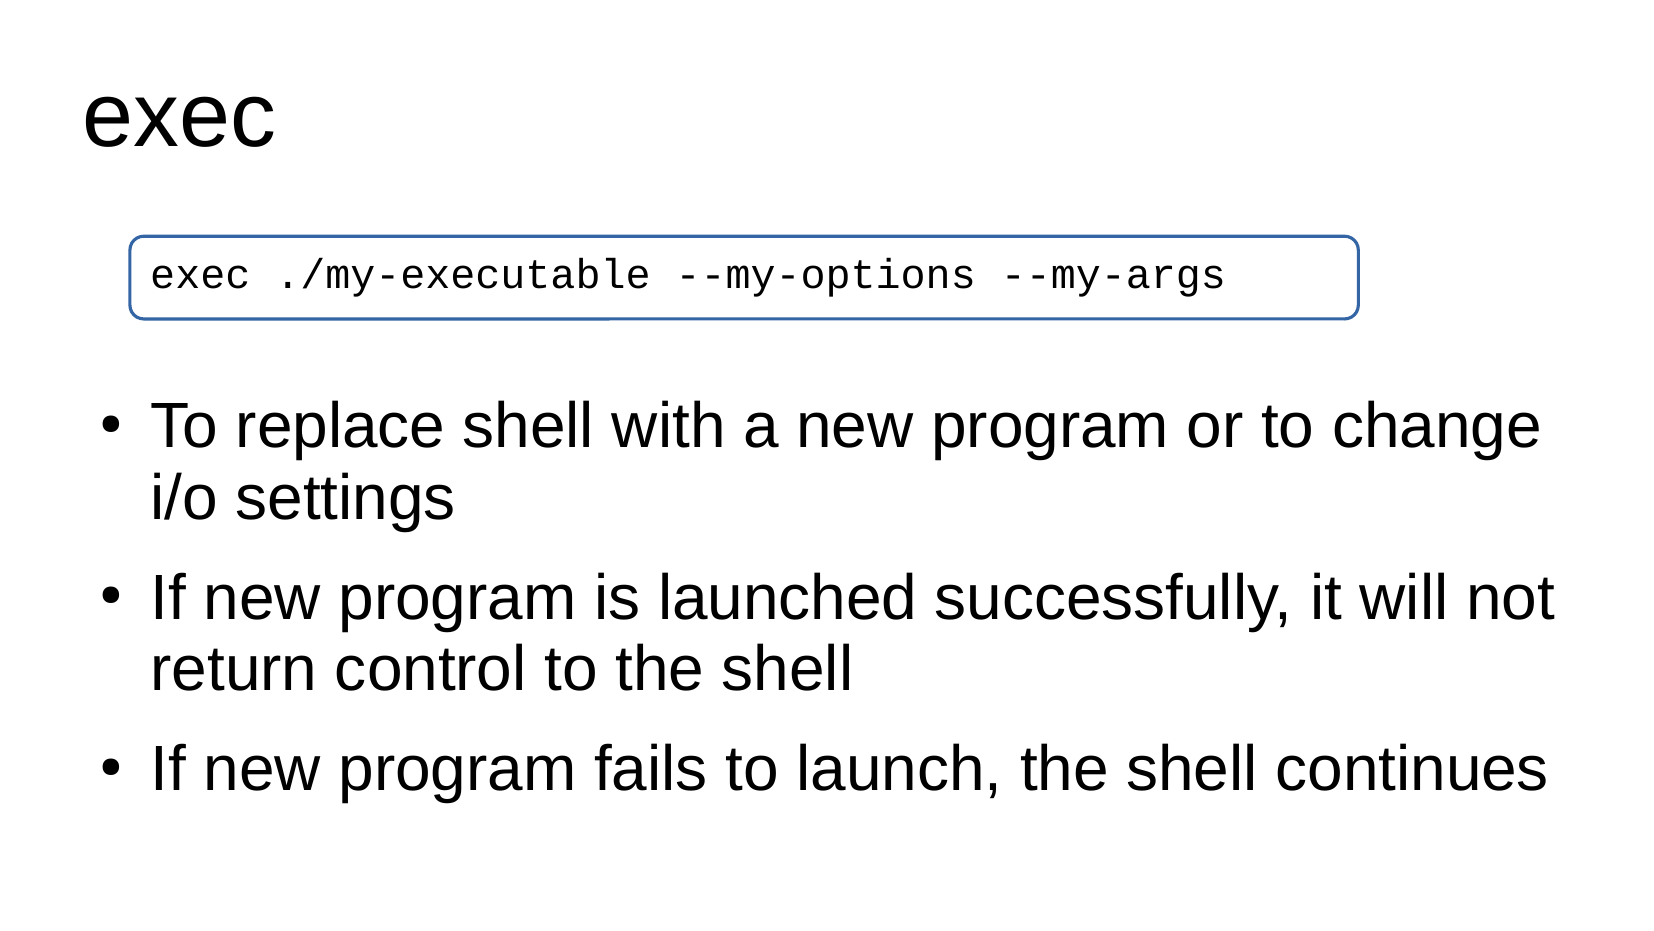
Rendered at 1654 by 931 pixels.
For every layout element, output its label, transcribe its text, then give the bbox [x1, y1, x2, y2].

text_box exec ./my-executable --my-options --my-args [129, 236, 1359, 319]
list To replace shell with a new program or to change i/o settings If new program is launched successfully, it will not return control to the shell If new program fails to launch, the shell continues [82, 389, 1571, 863]
title exec [82, 37, 1571, 193]
